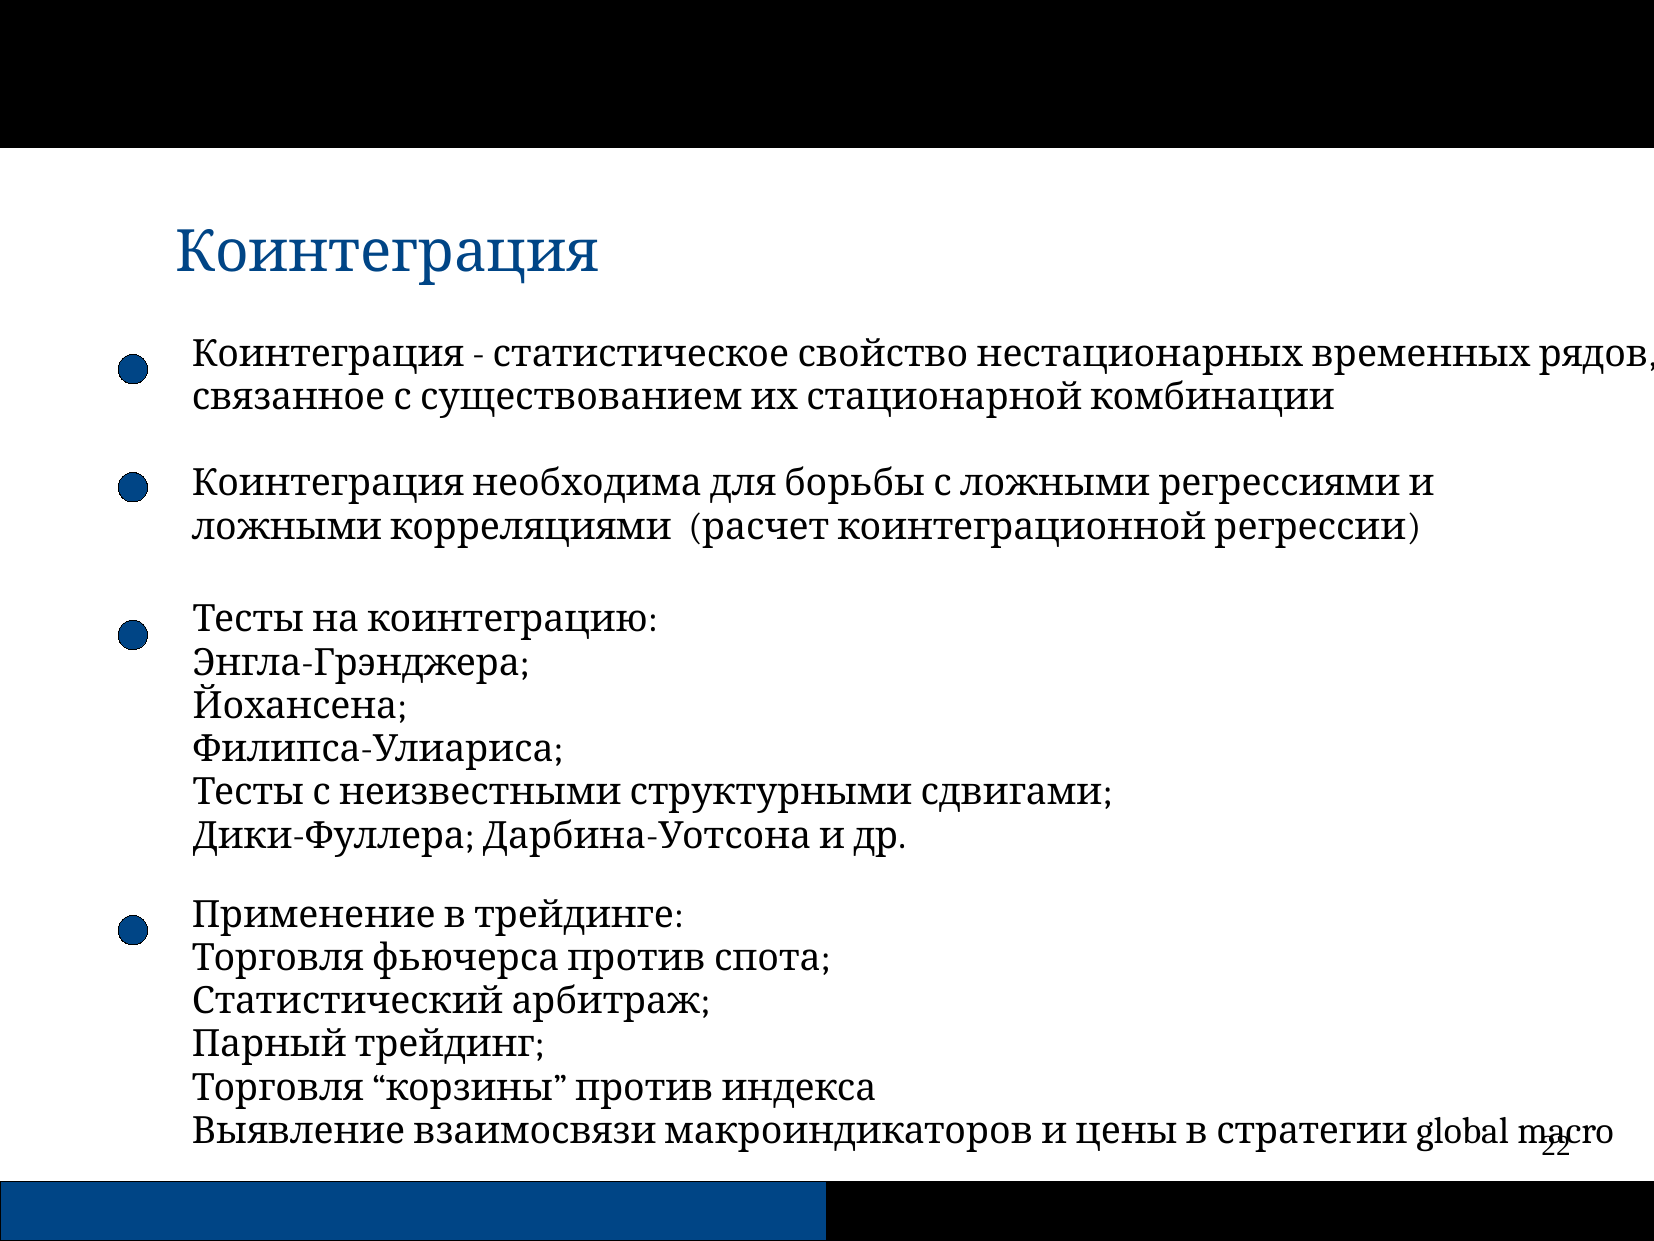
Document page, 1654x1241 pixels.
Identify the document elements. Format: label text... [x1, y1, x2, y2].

text_box [118, 354, 148, 384]
text_box Применение в трейдинге: Торговля фьючерса против спота; Статистический арбитраж; Парный трейдинг; Торговля “корзины” против индекса Выявление взаимосвязи макроиндикаторов и цены в стратегии global macro [177, 885, 1515, 1165]
text_box Коинтеграция - статистическое свойство нестационарных временных рядов, связанное с существованием их стационарной комбинации Коинтеграция необходима для борьбы с ложными регрессиями и ложными корреляциями (расчет коинтеграционной регрессии) [177, 324, 1529, 604]
text_box Коинтеграция [160, 211, 1518, 299]
text_box Тесты на коинтеграцию: Энгла-Грэнджера; Йохансена; Филипса-Улиариса; Тесты с неизвестными структурными сдвигами; Дики-Фуллера; Дарбина-Уотсона и др. [177, 590, 1032, 883]
text_box [118, 472, 148, 502]
text_box [118, 620, 148, 650]
text_box [0, 1181, 1654, 1241]
text_box [118, 915, 148, 945]
text_box [0, 0, 1654, 148]
